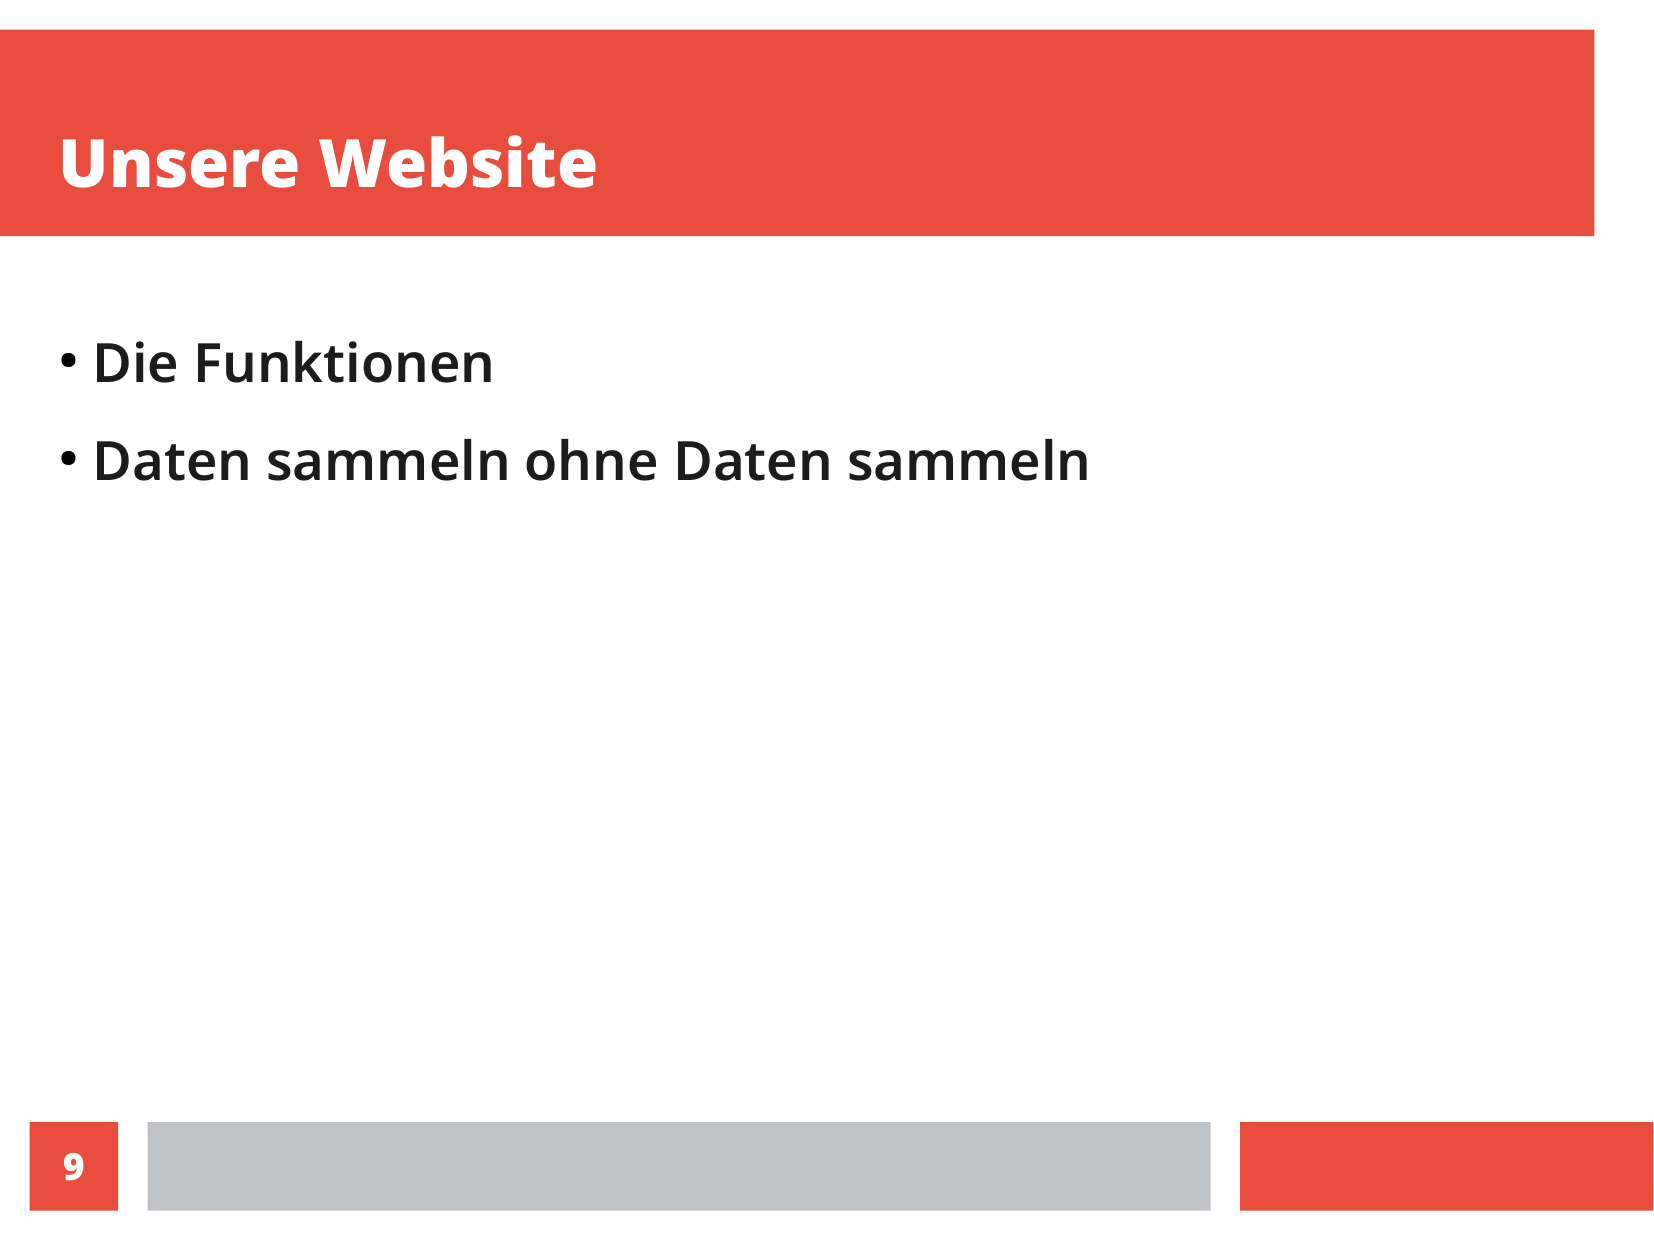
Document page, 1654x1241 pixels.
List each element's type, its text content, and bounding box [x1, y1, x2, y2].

title Unsere Website [59, 59, 1595, 207]
list Die Funktionen Daten sammeln ohne Daten sammeln [59, 324, 1565, 1093]
